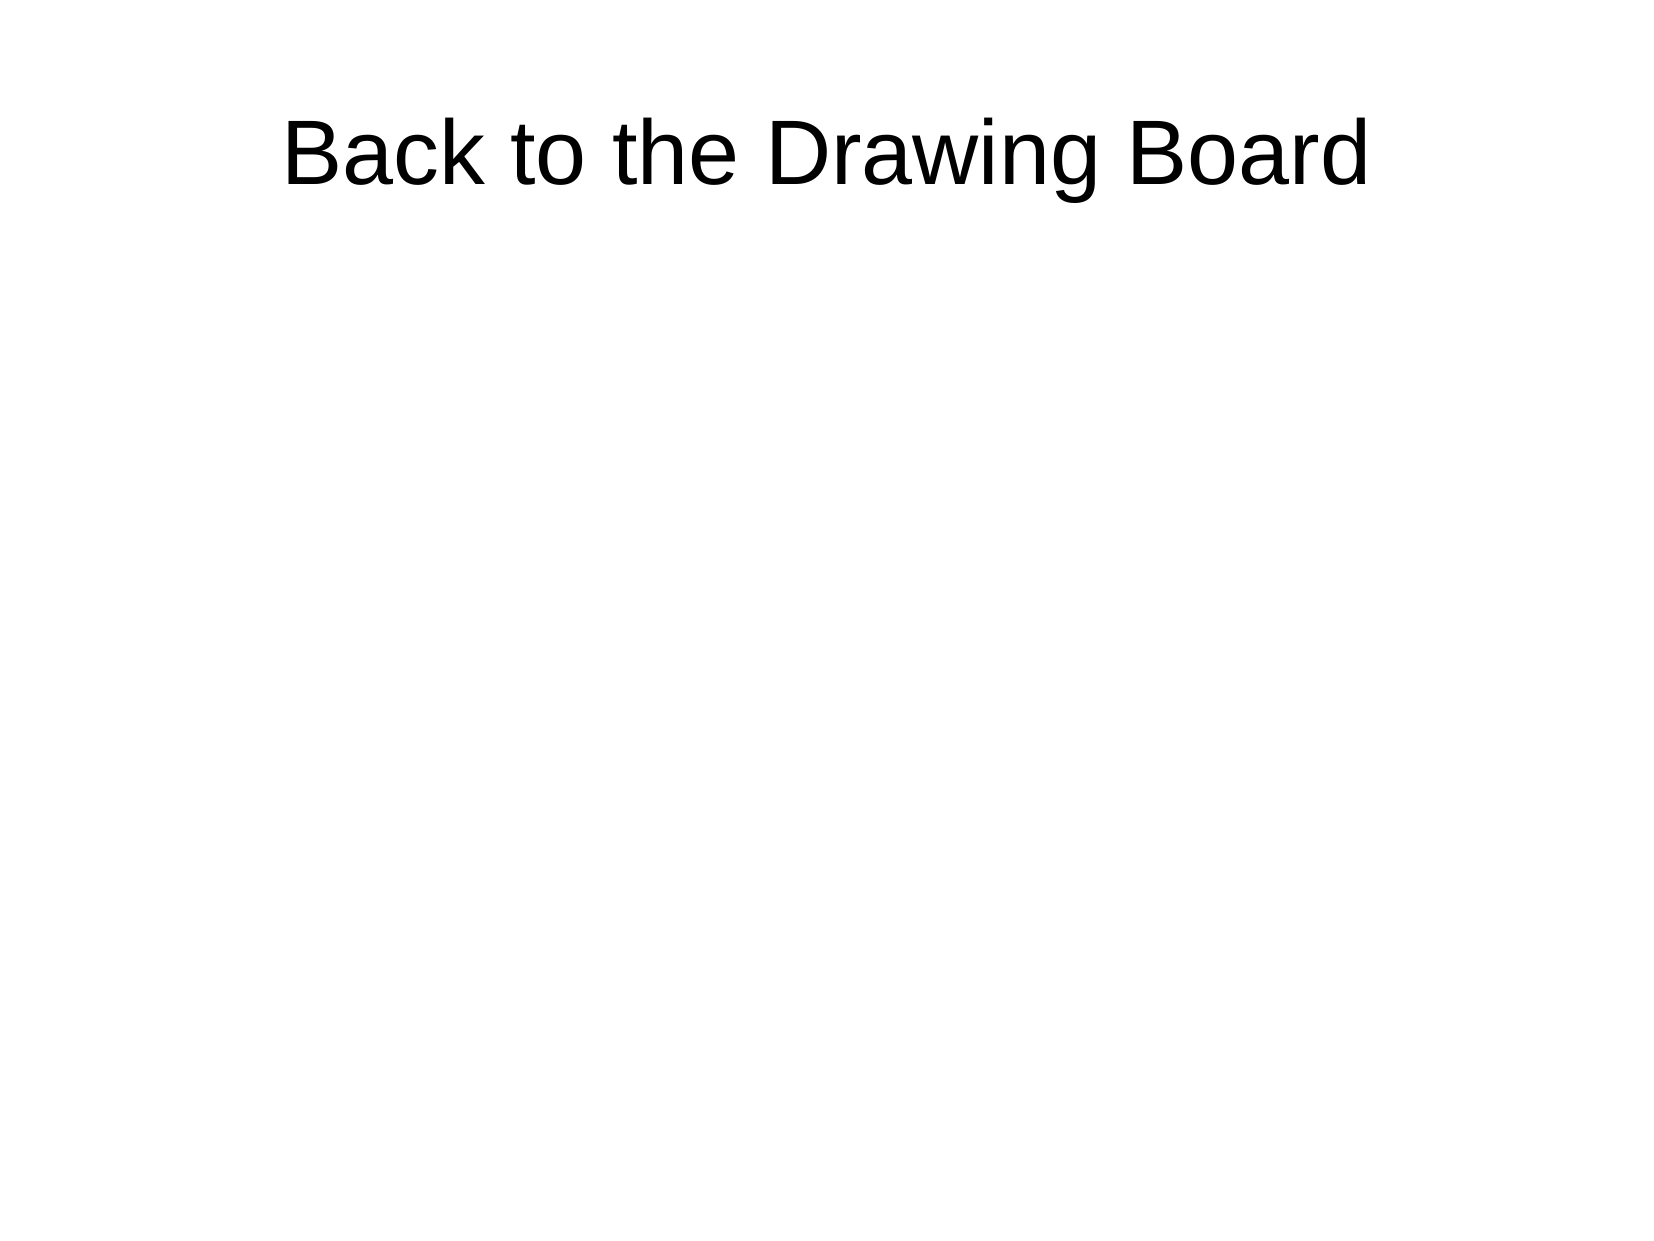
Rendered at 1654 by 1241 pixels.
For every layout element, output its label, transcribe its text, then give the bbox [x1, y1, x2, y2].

title Back to the Drawing Board [82, 49, 1571, 257]
